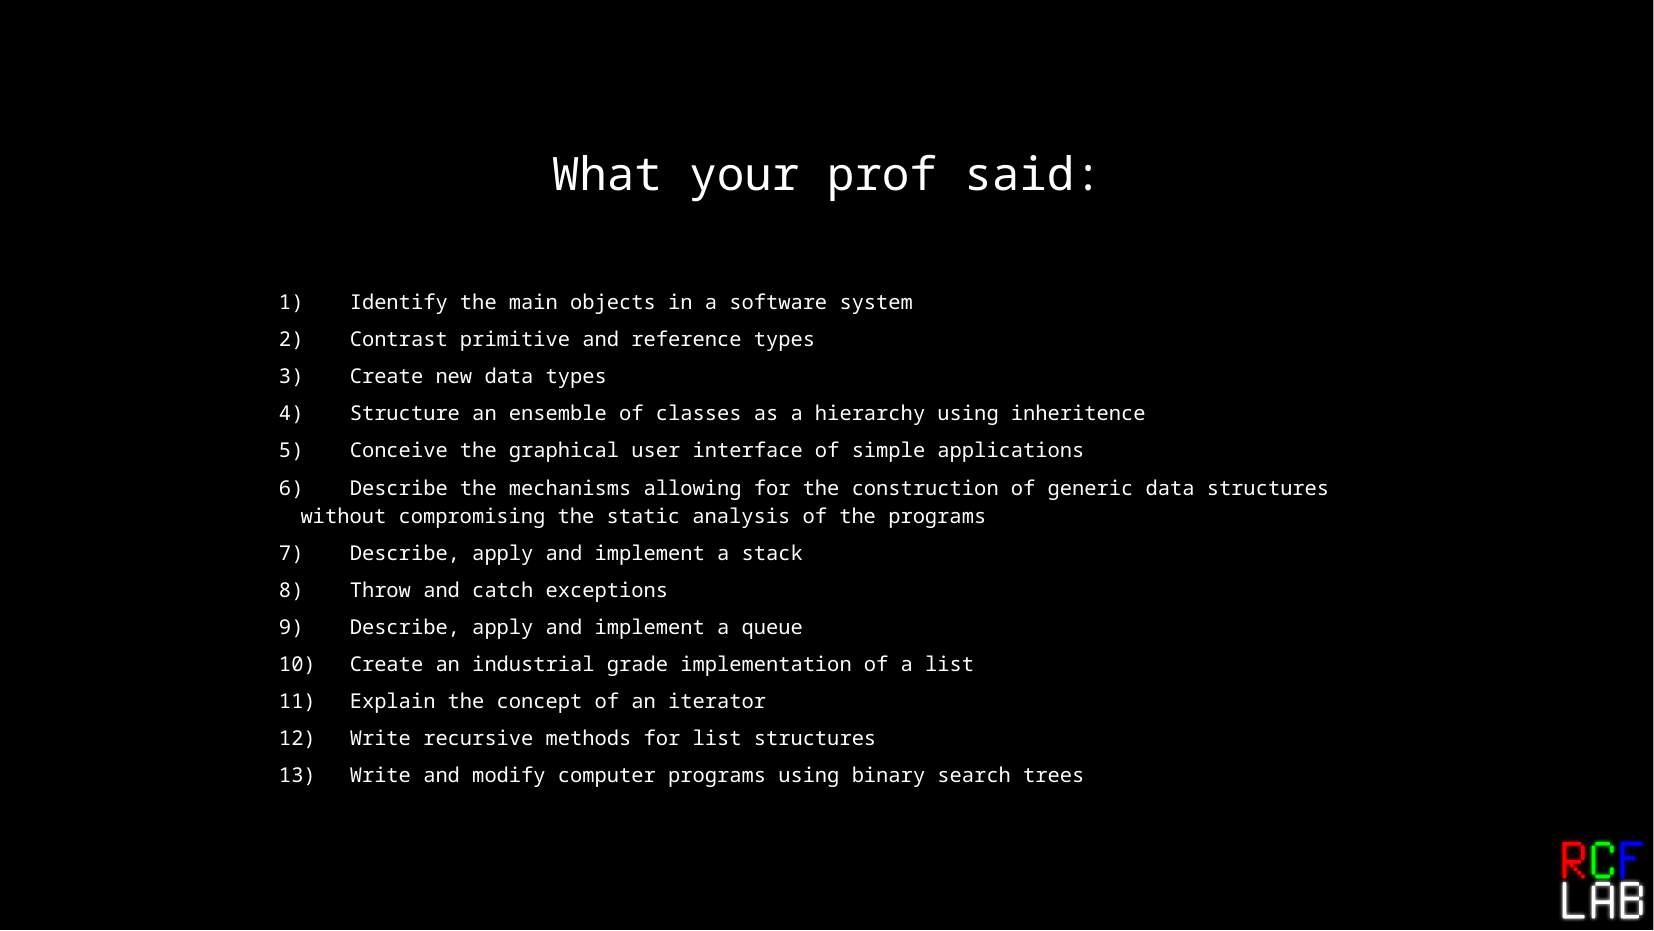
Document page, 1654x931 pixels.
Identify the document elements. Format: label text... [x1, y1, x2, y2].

list What your prof said: Identify the main objects in a software system Contrast primitive and reference types Create new data types Structure an ensemble of classes as a hierarchy using inheritence Conceive the graphical user interface of simple applications Describe the mechanisms allowing for the construction of generic data structures without compromising the static analysis of the programs Describe, apply and implement a stack Throw and catch exceptions Describe, apply and implement a queue Create an industrial grade implementation of a list Explain the concept of an iterator Write recursive methods for list structures Write and modify computer programs using binary search trees [271, 133, 1382, 797]
picture [1559, 838, 1646, 922]
